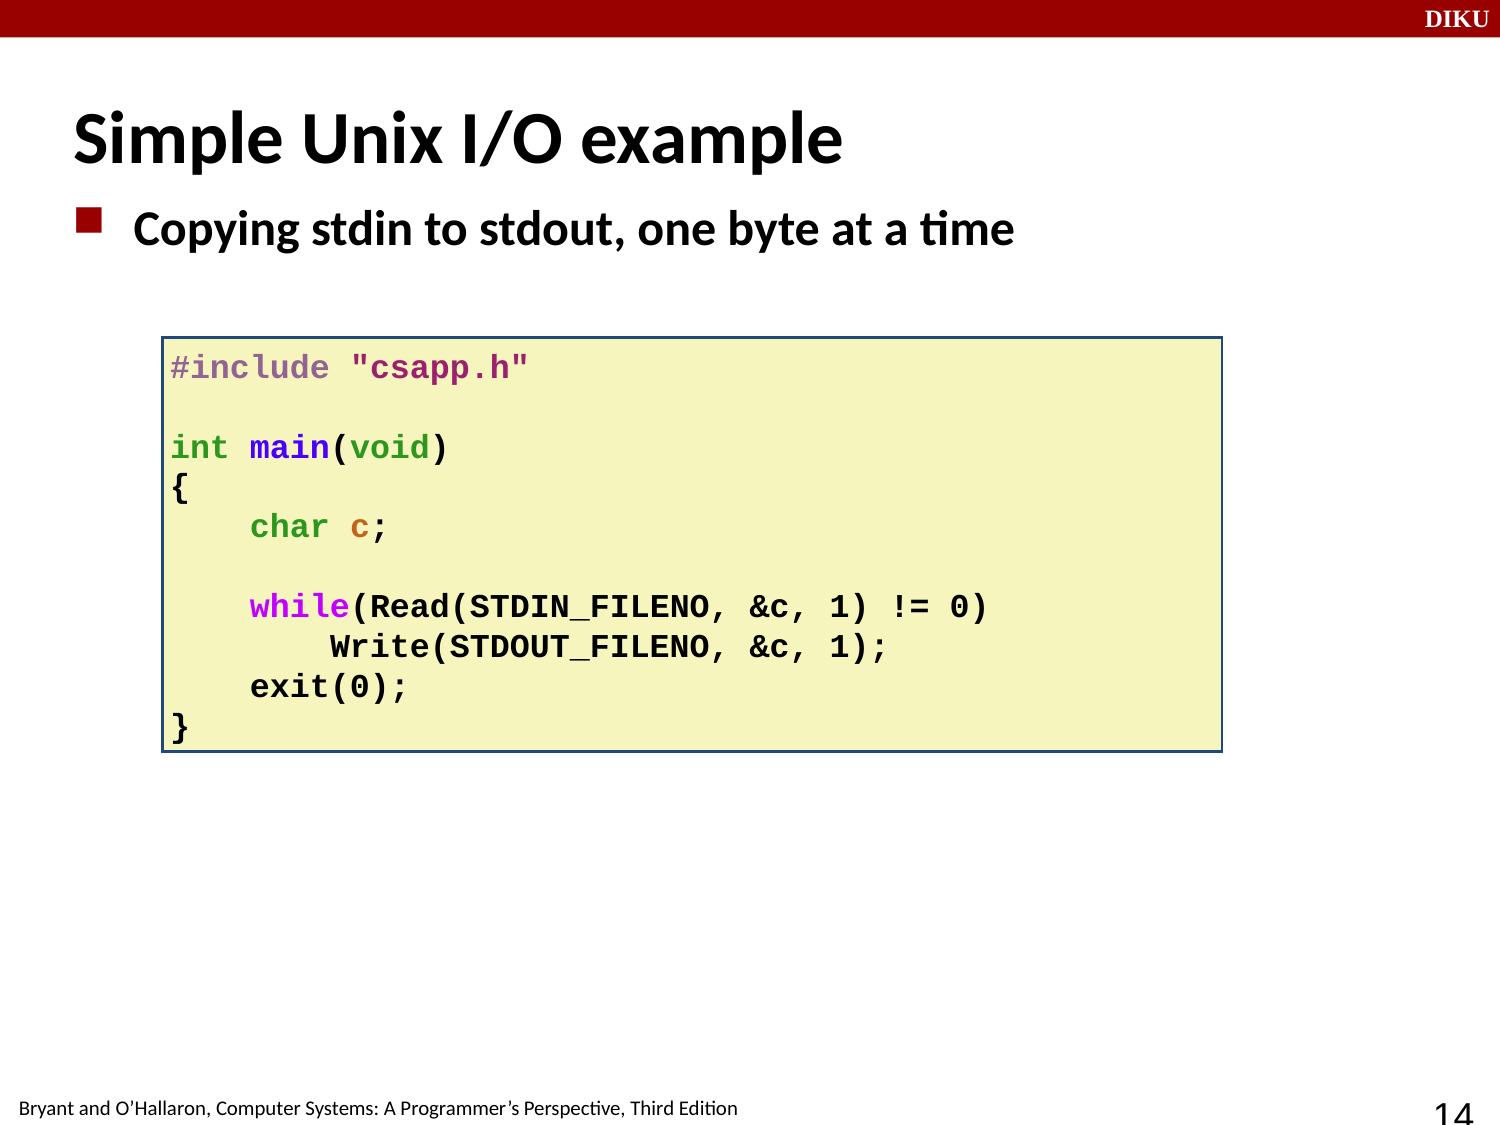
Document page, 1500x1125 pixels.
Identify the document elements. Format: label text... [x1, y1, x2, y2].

text_box #include "csapp.h" int main(void) { char c; while(Read(STDIN_FILENO, &c, 1) != 0) Write(STDOUT_FILENO, &c, 1); exit(0); } [162, 337, 1223, 752]
text_box Copying stdin to stdout, one byte at a time [62, 187, 1475, 1075]
text_box Simple Unix I/O example [58, 71, 1304, 197]
